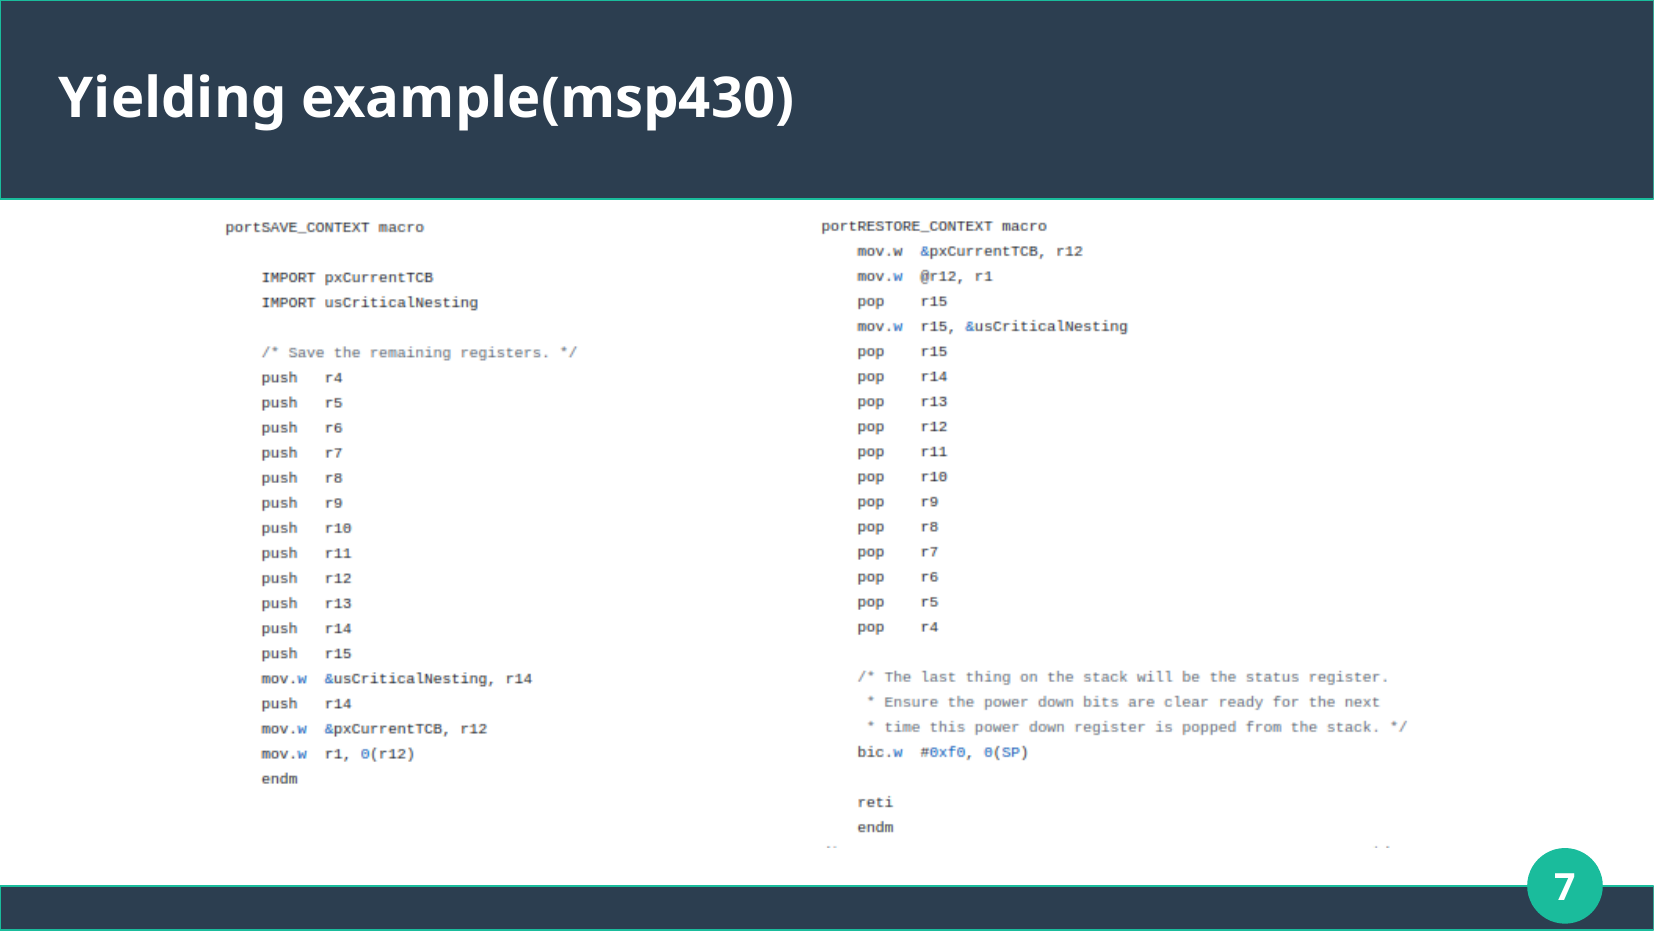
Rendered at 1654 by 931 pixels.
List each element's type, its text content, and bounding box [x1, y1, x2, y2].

picture [208, 215, 622, 798]
title Yielding example(msp430) [59, 37, 1595, 156]
picture [793, 206, 1418, 848]
